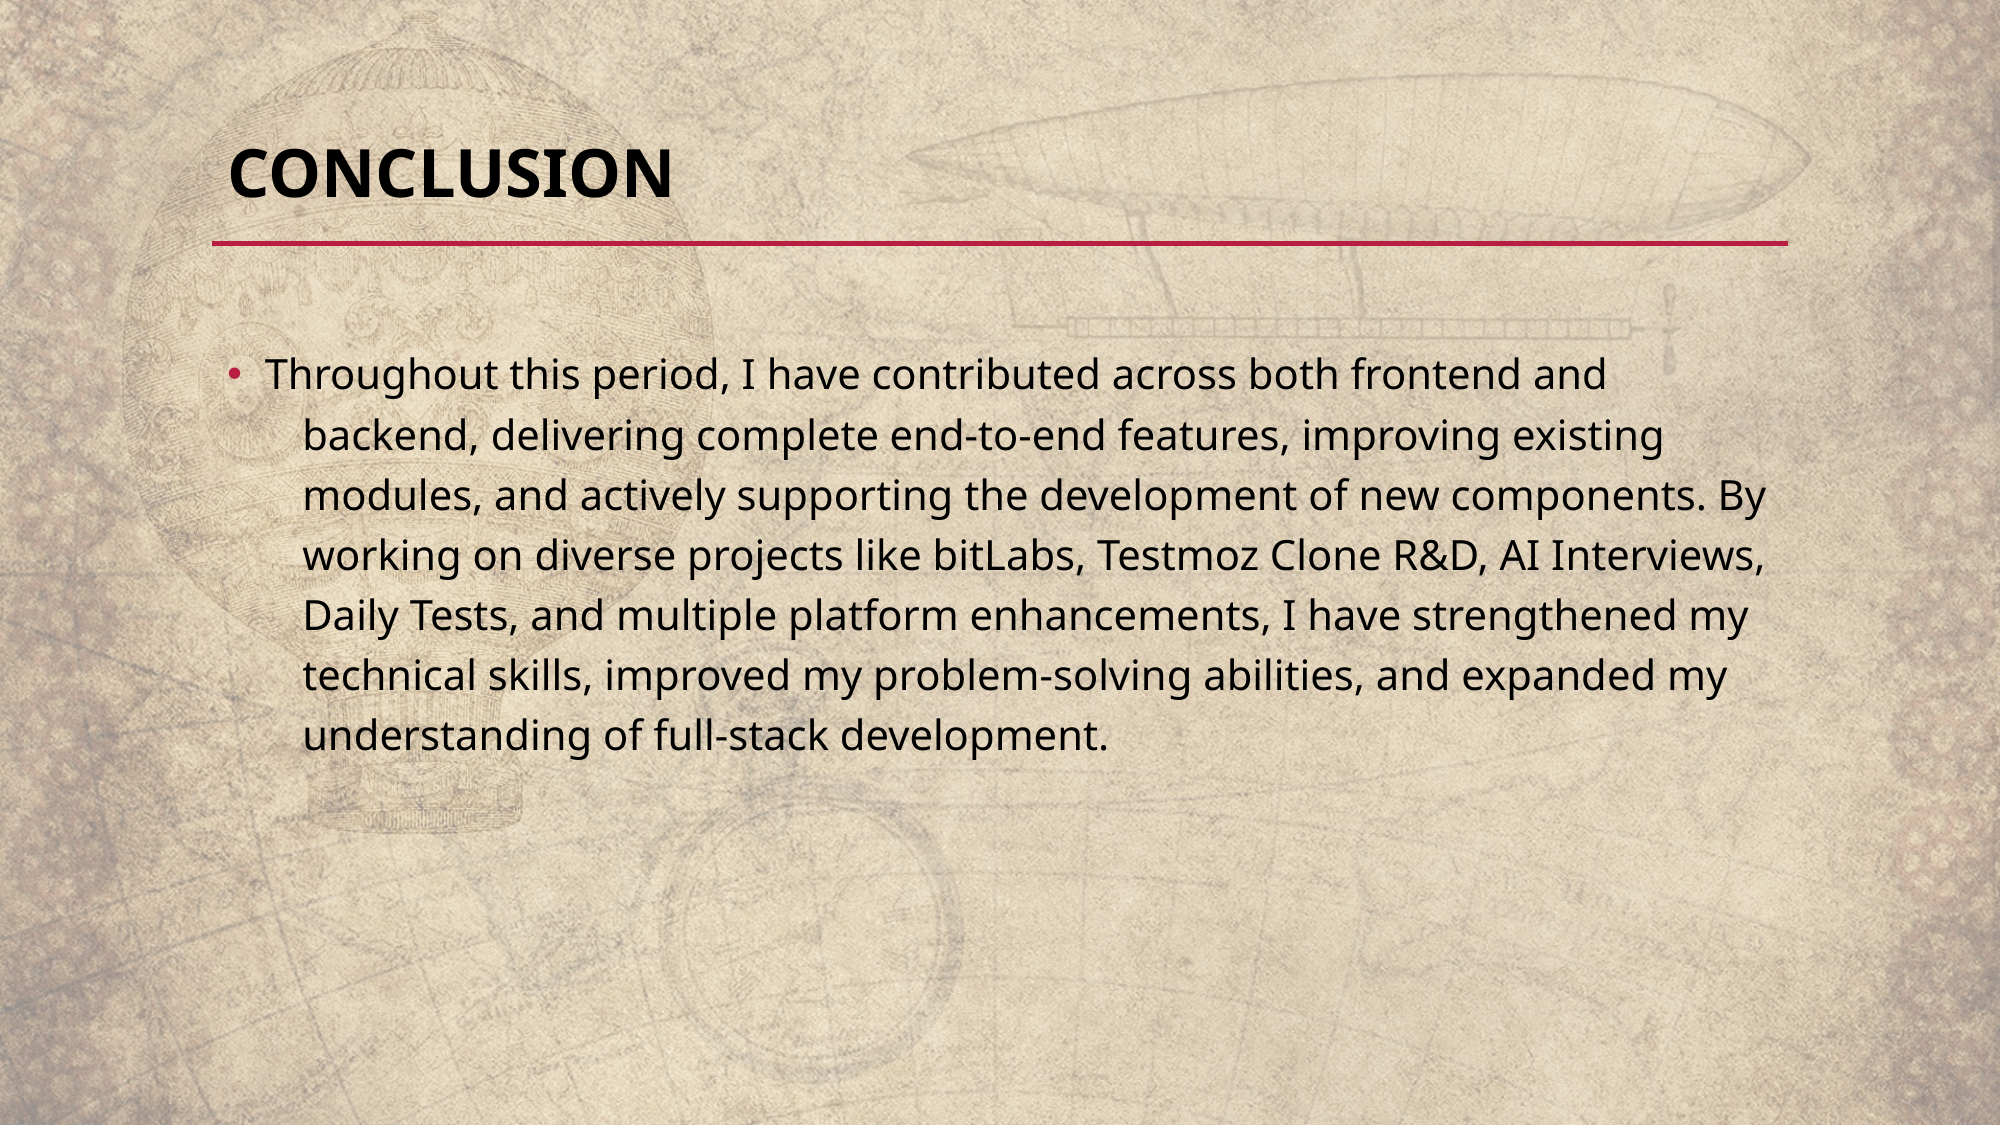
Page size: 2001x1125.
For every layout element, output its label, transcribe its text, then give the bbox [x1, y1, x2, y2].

list Throughout this period, I have contributed across both frontend and backend, delivering complete end-to-end features, improving existing modules, and actively supporting the development of new components. By working on diverse projects like bitLabs, Testmoz Clone R&D, AI Interviews, Daily Tests, and multiple platform enhancements, I have strengthened my technical skills, improved my problem-solving abilities, and expanded my understanding of full-stack development. [212, 330, 1788, 897]
title CONCLUSION [212, 131, 1788, 305]
